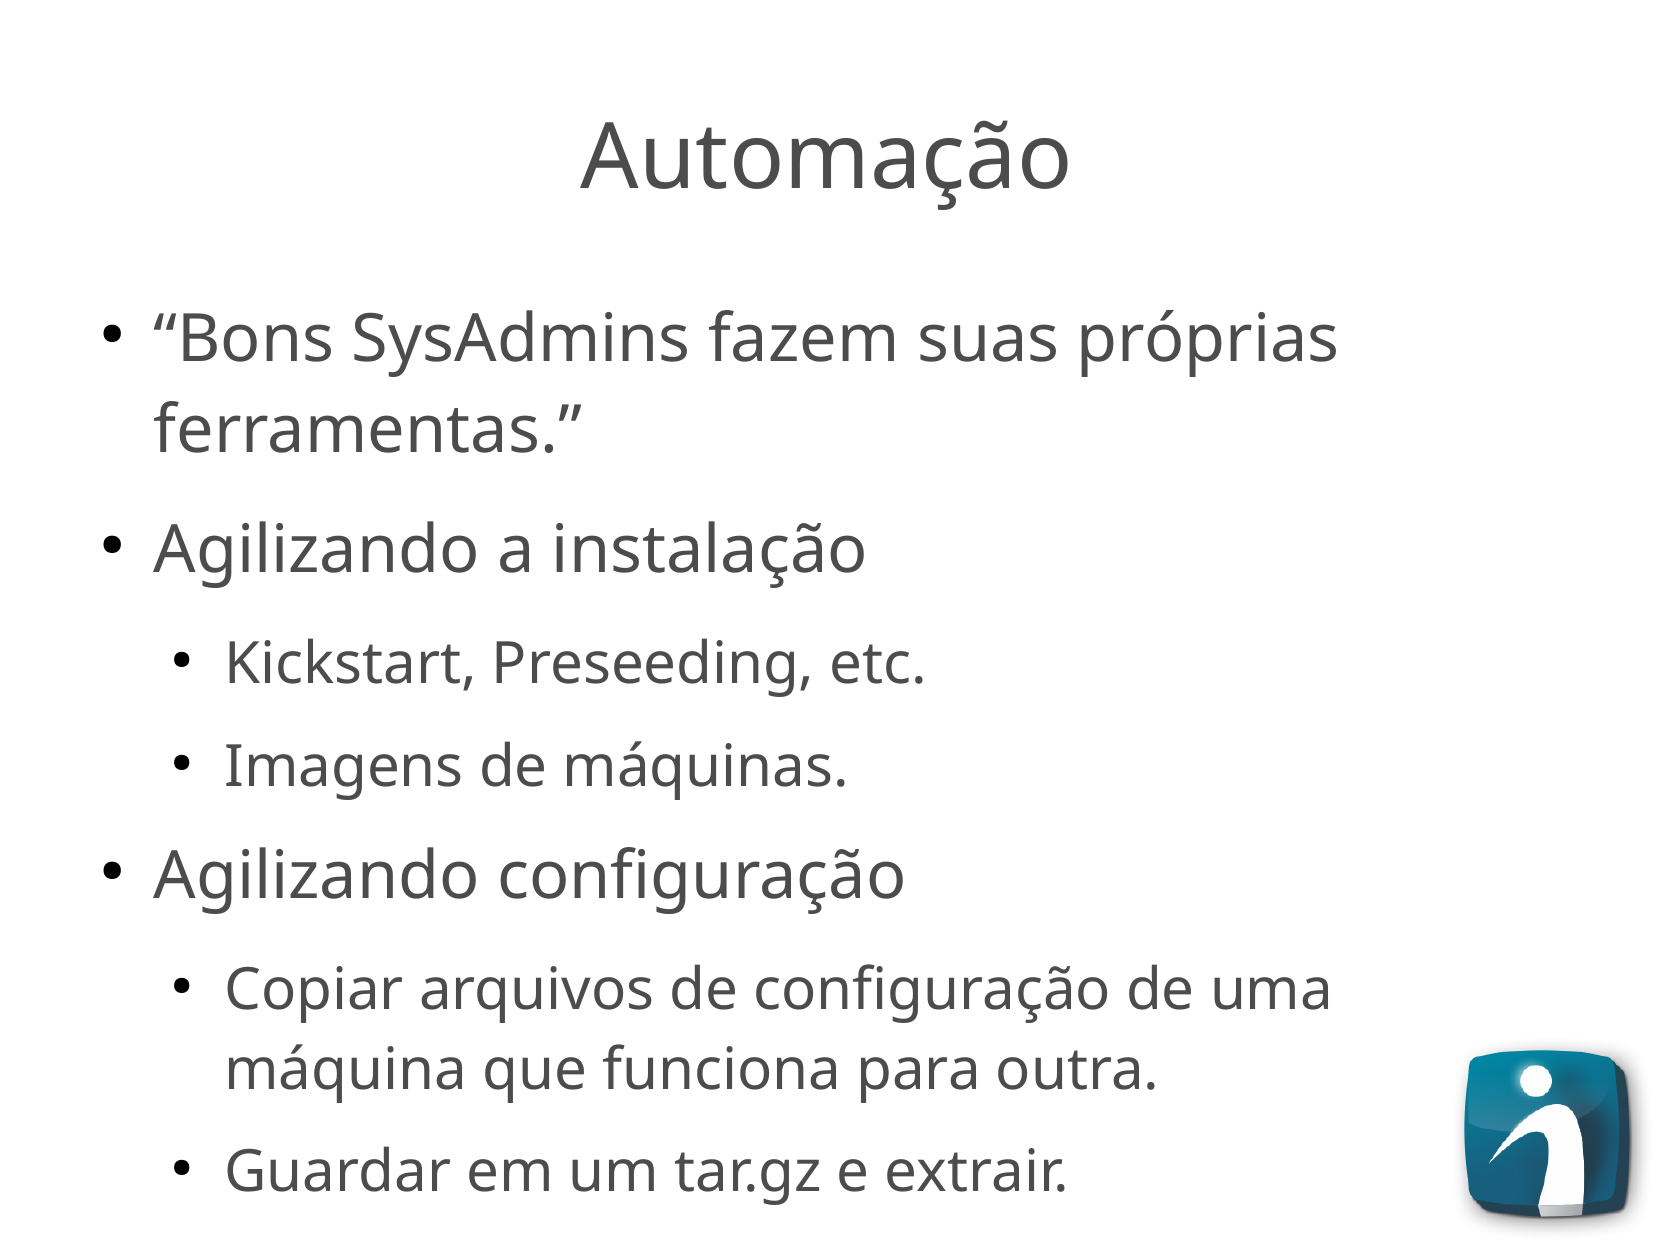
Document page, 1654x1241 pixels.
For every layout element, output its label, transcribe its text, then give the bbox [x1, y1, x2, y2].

picture [1447, 1035, 1654, 1241]
list “Bons SysAdmins fazem suas próprias ferramentas.” Agilizando a instalação Kickstart, Preseeding, etc. Imagens de máquinas. Agilizando configuração Copiar arquivos de configuração de uma máquina que funciona para outra. Guardar em um tar.gz e extrair. [82, 290, 1571, 1109]
title Automação [82, 49, 1571, 257]
